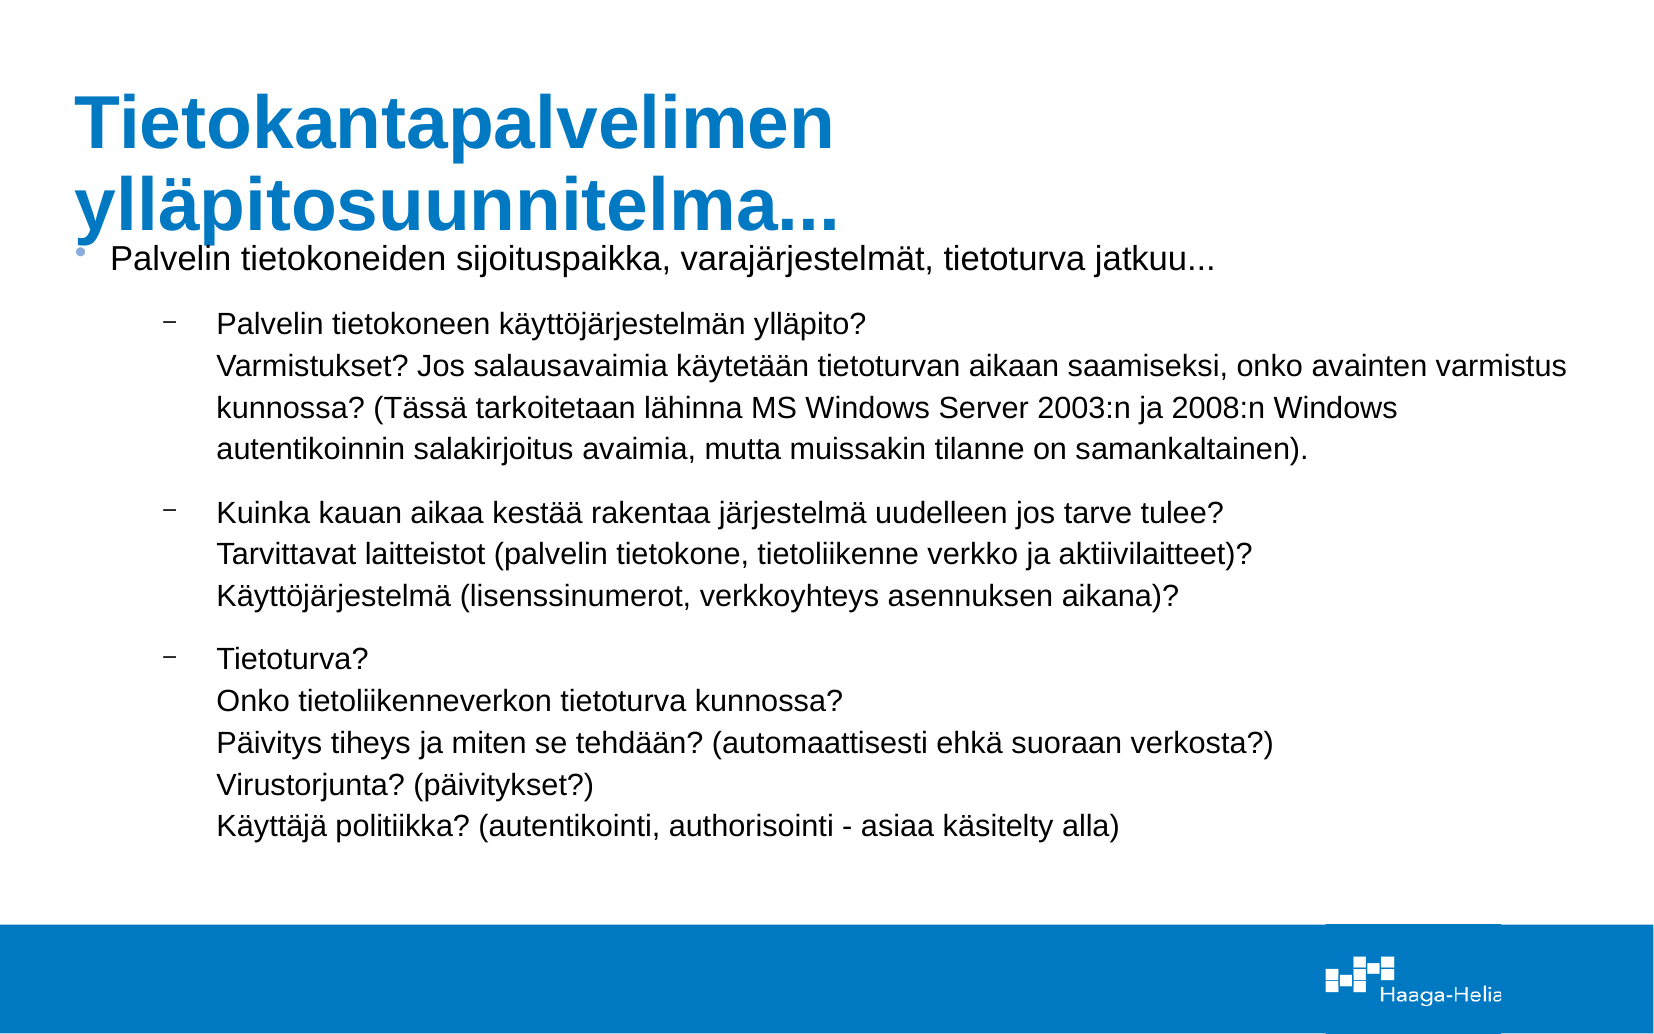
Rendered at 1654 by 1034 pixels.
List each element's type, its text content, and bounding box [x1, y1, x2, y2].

title Tietokantapalvelimen ylläpitosuunnitelma... [74, 82, 1584, 178]
list Palvelin tietokoneiden sijoituspaikka, varajärjestelmät, tietoturva jatkuu... Palvelin tietokoneen käyttöjärjestelmän ylläpito? Varmistukset? Jos salausavaimia käytetään tietoturvan aikaan saamiseksi, onko avainten varmistus kunnossa? (Tässä tarkoitetaan lähinna MS Windows Server 2003:n ja 2008:n Windows autentikoinnin salakirjoitus avaimia, mutta muissakin tilanne on samankaltainen). Kuinka kauan aikaa kestää rakentaa järjestelmä uudelleen jos tarve tulee? Tarvittavat laitteistot (palvelin tietokone, tietoliikenne verkko ja aktiivilaitteet)? Käyttöjärjestelmä (lisenssinumerot, verkkoyhteys asennuksen aikana)? Tietoturva? Onko tietoliikenneverkon tietoturva kunnossa? Päivitys tiheys ja miten se tehdään? (automaattisesti ehkä suoraan verkosta?) Virustorjunta? (päivitykset?) Käyttäjä politiikka? (autentikointi, authorisointi - asiaa käsitelty alla) [74, 231, 1584, 894]
picture [1325, 924, 1502, 1034]
